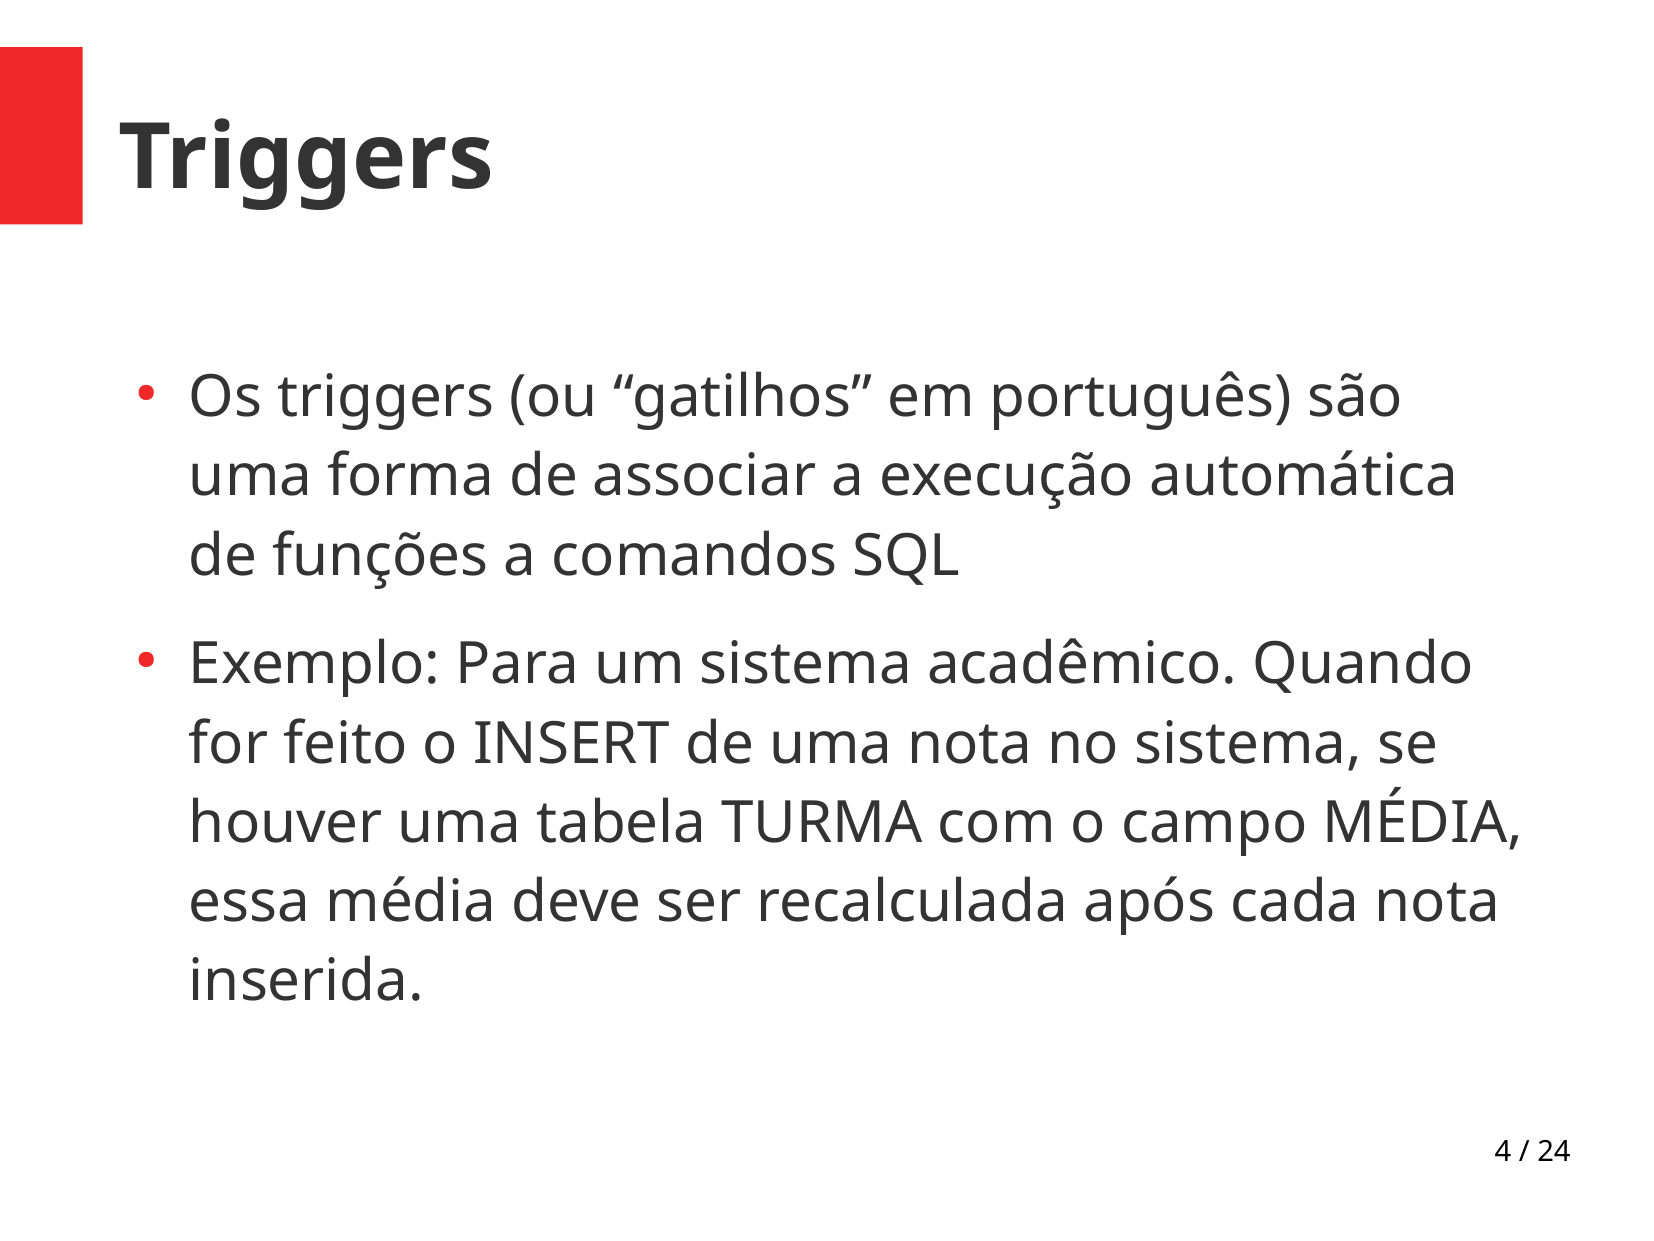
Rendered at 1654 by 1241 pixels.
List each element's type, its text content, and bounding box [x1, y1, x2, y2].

title Triggers [118, 49, 1571, 257]
list Os triggers (ou “gatilhos” em português) são uma forma de associar a execução automática de funções a comandos SQL Exemplo: Para um sistema acadêmico. Quando for feito o INSERT de uma nota no sistema, se houver uma tabela TURMA com o campo MÉDIA, essa média deve ser recalculada após cada nota inserida. [118, 354, 1536, 1074]
